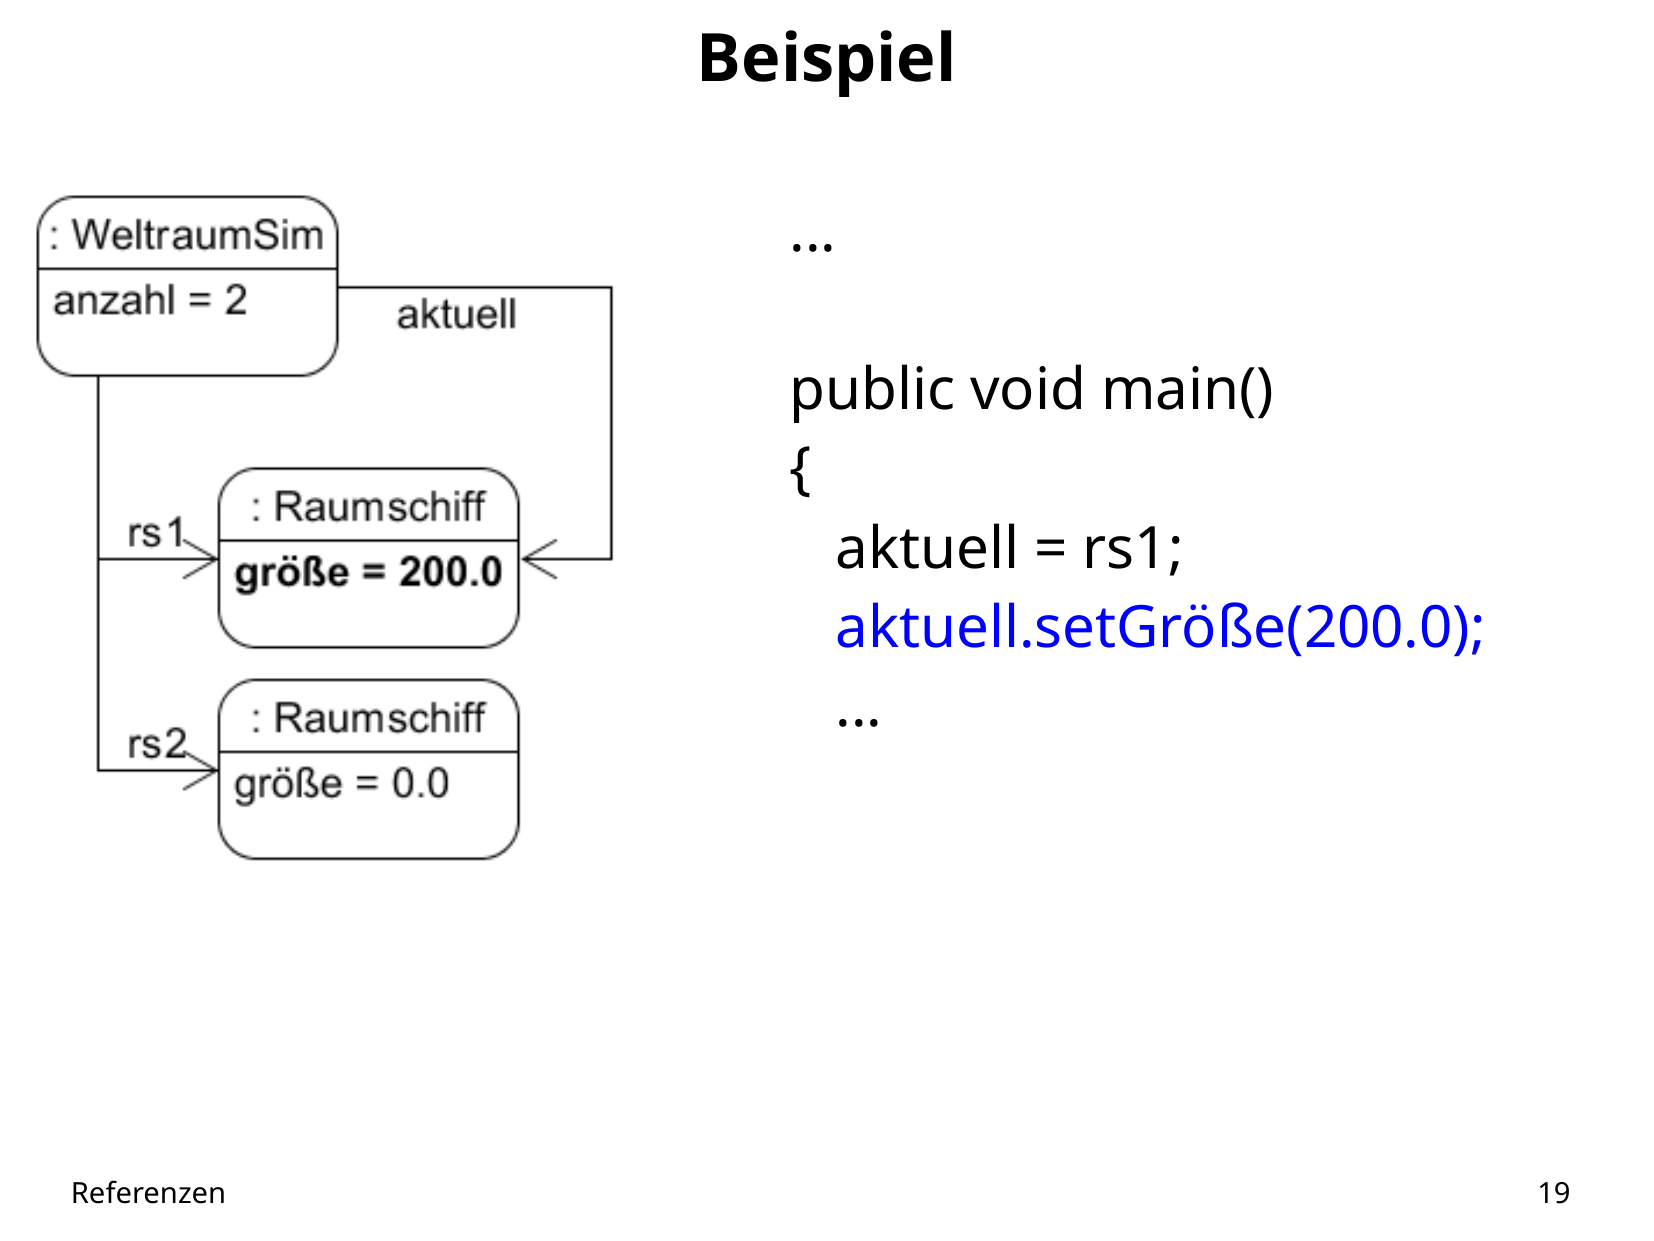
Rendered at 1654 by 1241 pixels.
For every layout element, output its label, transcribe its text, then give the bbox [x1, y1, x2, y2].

title Beispiel [0, 5, 1654, 107]
picture [35, 194, 662, 979]
list ... public void main() { aktuell = rs1; aktuell.setGröße(200.0); ... [744, 188, 1607, 1182]
